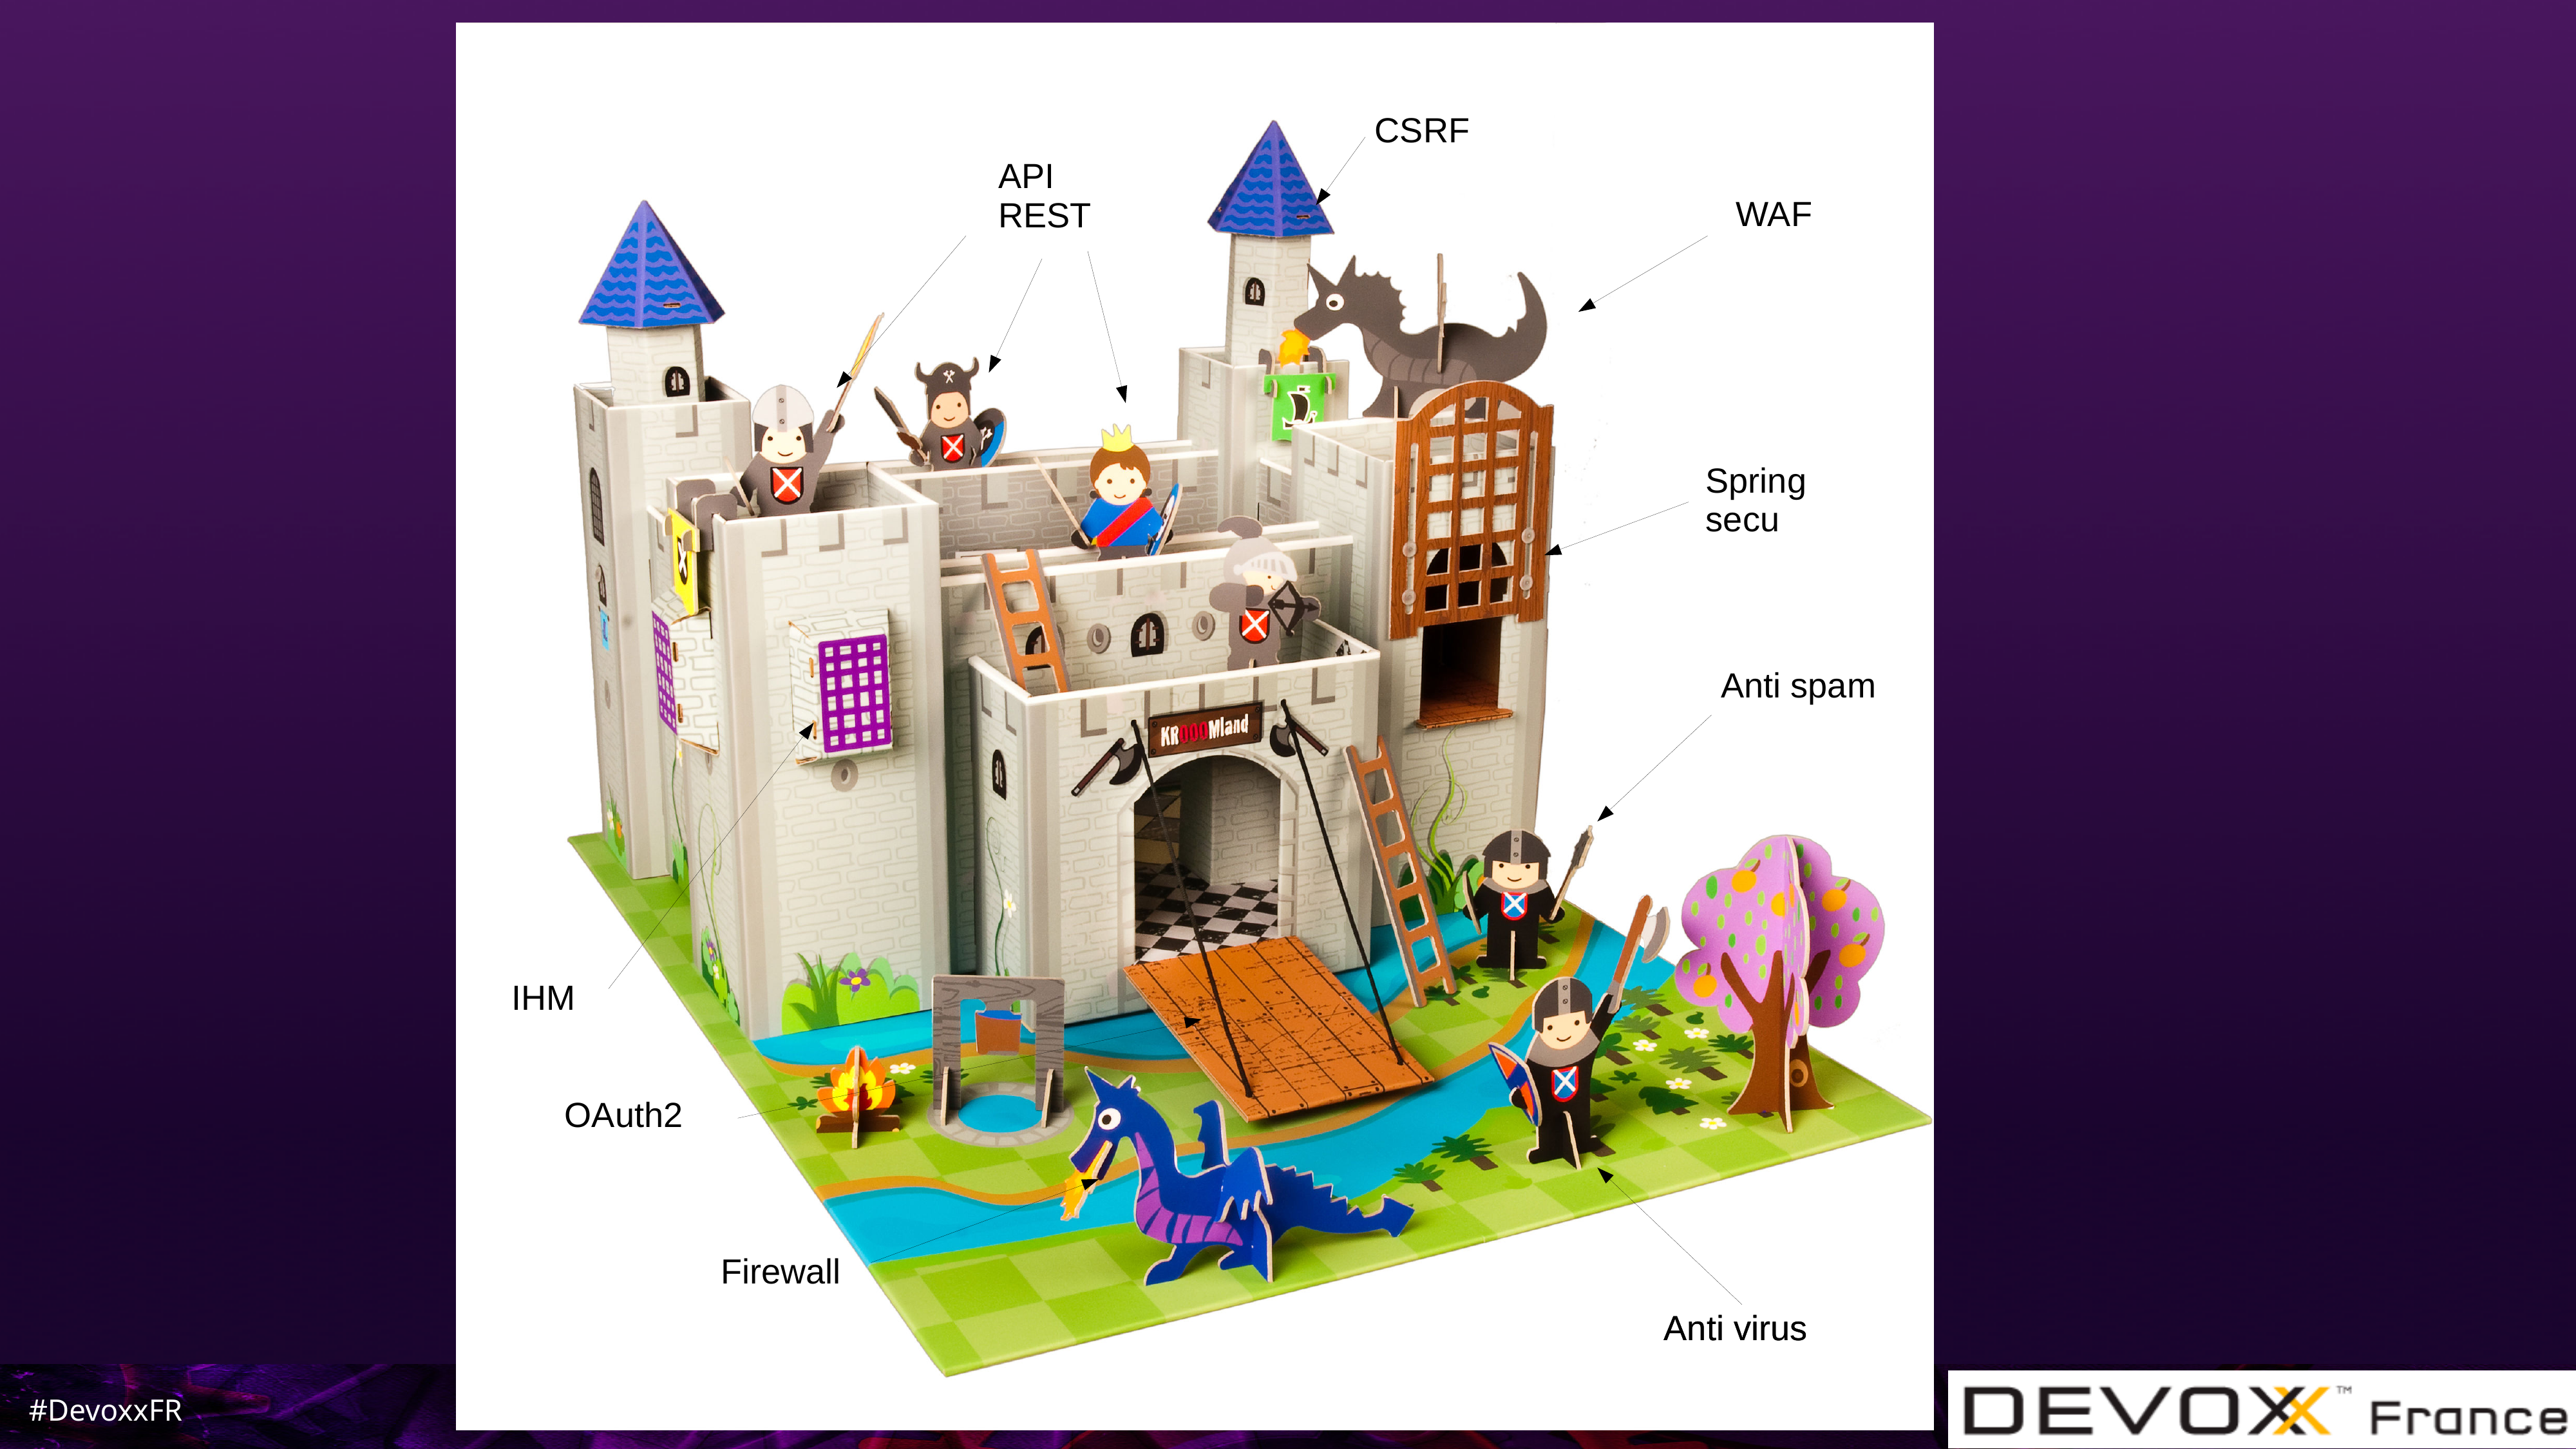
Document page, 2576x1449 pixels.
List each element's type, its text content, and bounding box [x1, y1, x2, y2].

text_box Spring secu [1696, 456, 1887, 545]
text_box IHM [502, 973, 670, 1073]
text_box WAF [1727, 190, 1894, 289]
text_box Anti spam [1711, 661, 1902, 750]
text_box Firewall [711, 1247, 902, 1336]
text_box Anti virus [1654, 1304, 1845, 1392]
text_box OAuth2 [555, 1091, 746, 1179]
text_box CSRF [1365, 106, 1556, 194]
text_box API REST [989, 152, 1157, 251]
picture [0, 0, 2576, 1449]
